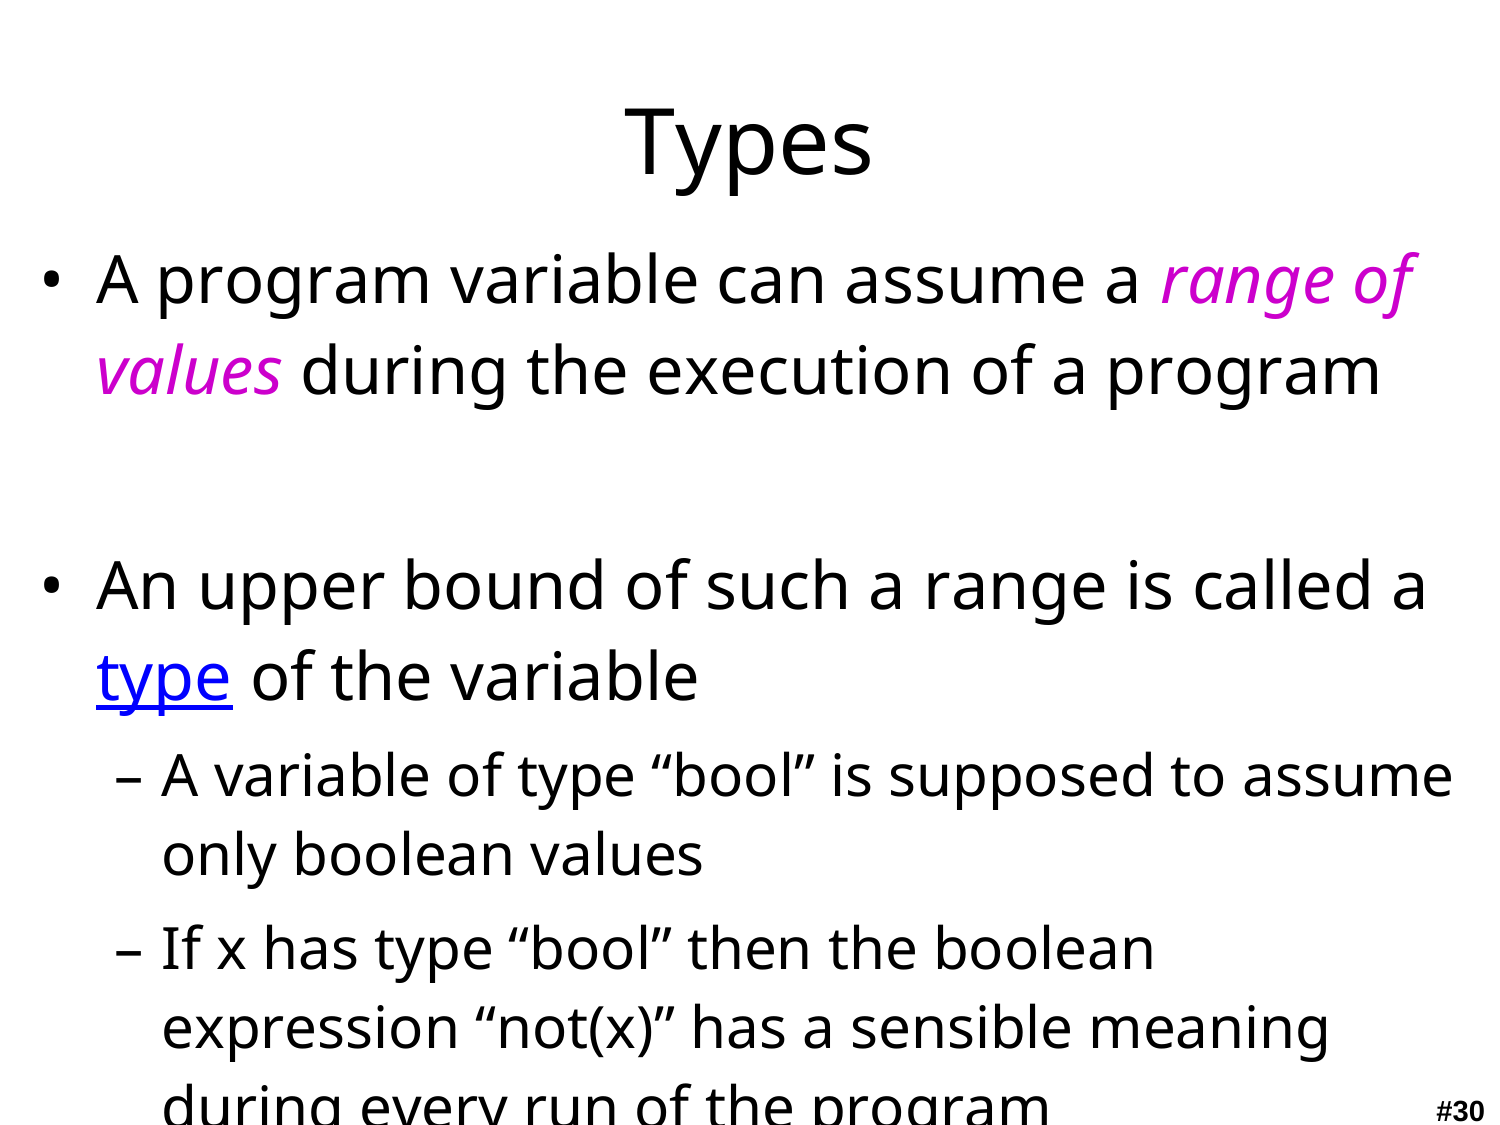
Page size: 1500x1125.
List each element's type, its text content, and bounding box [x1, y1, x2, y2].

list A program variable can assume a range of values during the execution of a program An upper bound of such a range is called a type of the variable A variable of type “bool” is supposed to assume only boolean values If x has type “bool” then the boolean expression “not(x)” has a sensible meaning during every run of the program [24, 224, 1476, 1063]
title Types [24, 45, 1476, 224]
